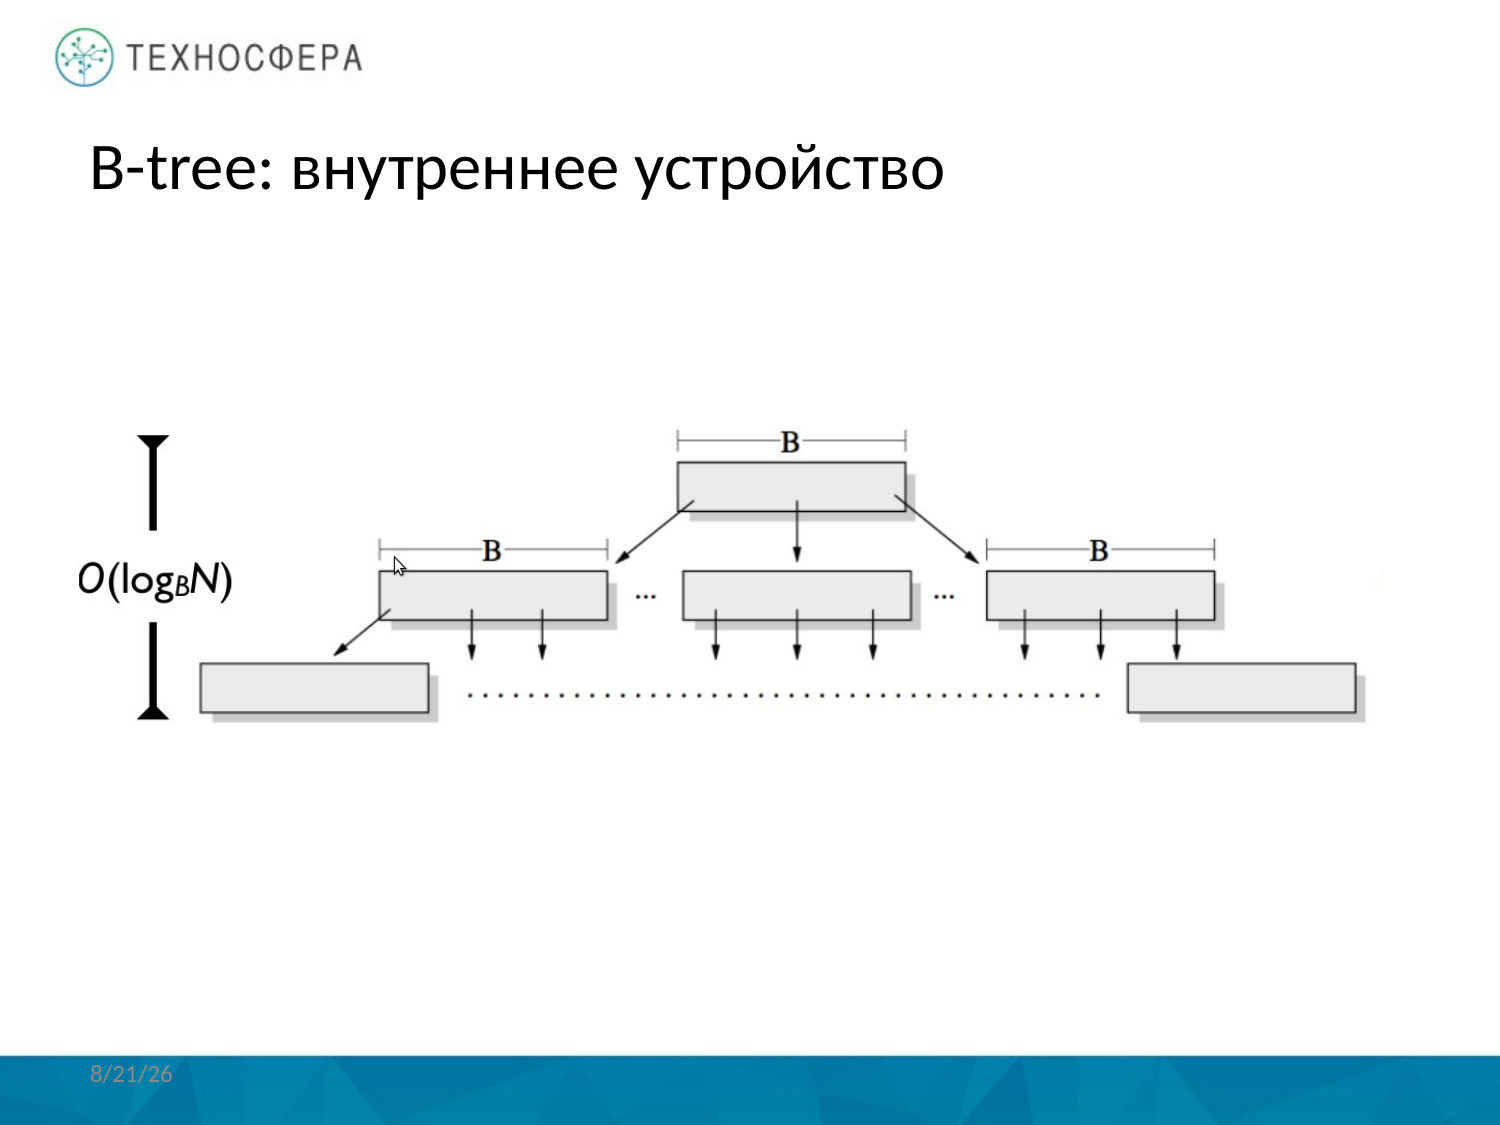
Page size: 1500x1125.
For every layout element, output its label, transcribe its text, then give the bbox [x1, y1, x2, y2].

title B-tree: внутреннее устройство [89, 102, 1440, 244]
picture [0, 0, 1500, 1057]
